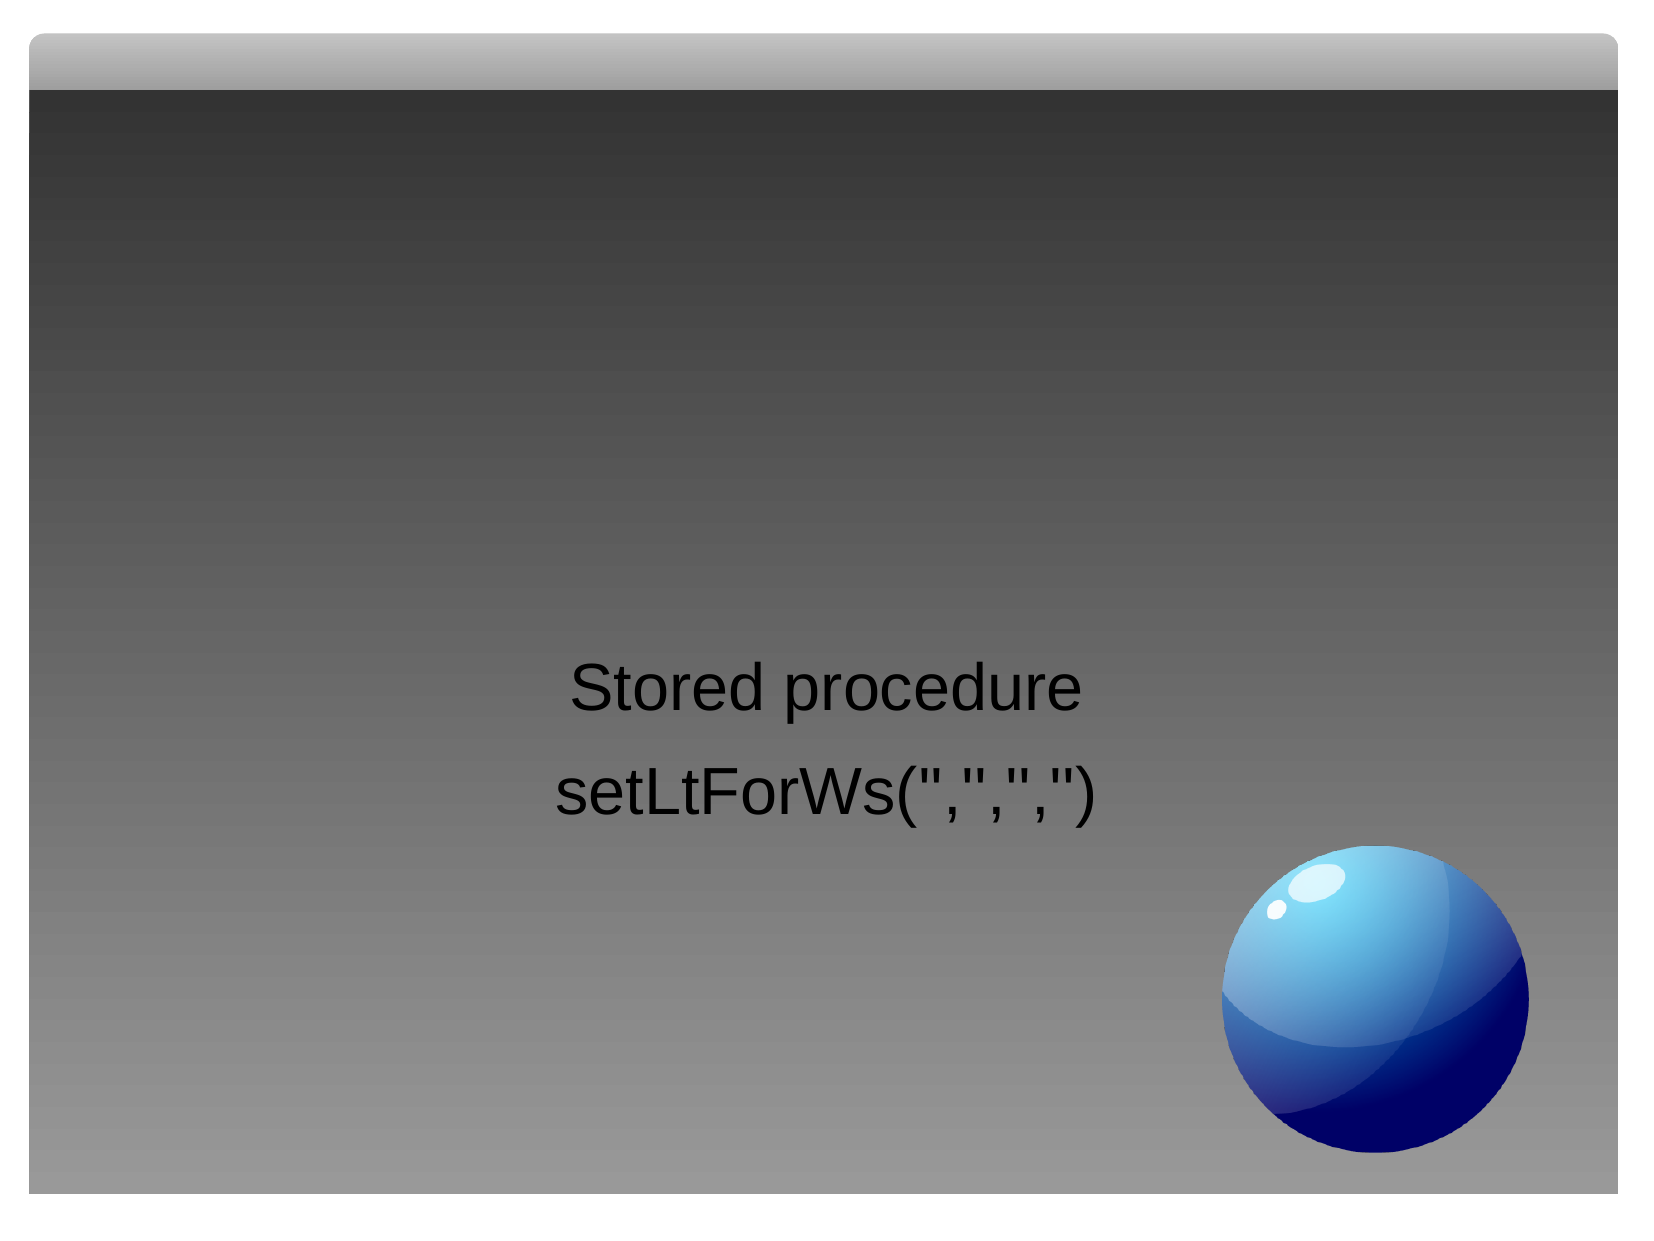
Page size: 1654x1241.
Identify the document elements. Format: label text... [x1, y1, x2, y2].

list Stored procedure setLtForWs('','','','') [247, 649, 1407, 966]
picture [1190, 826, 1560, 1172]
